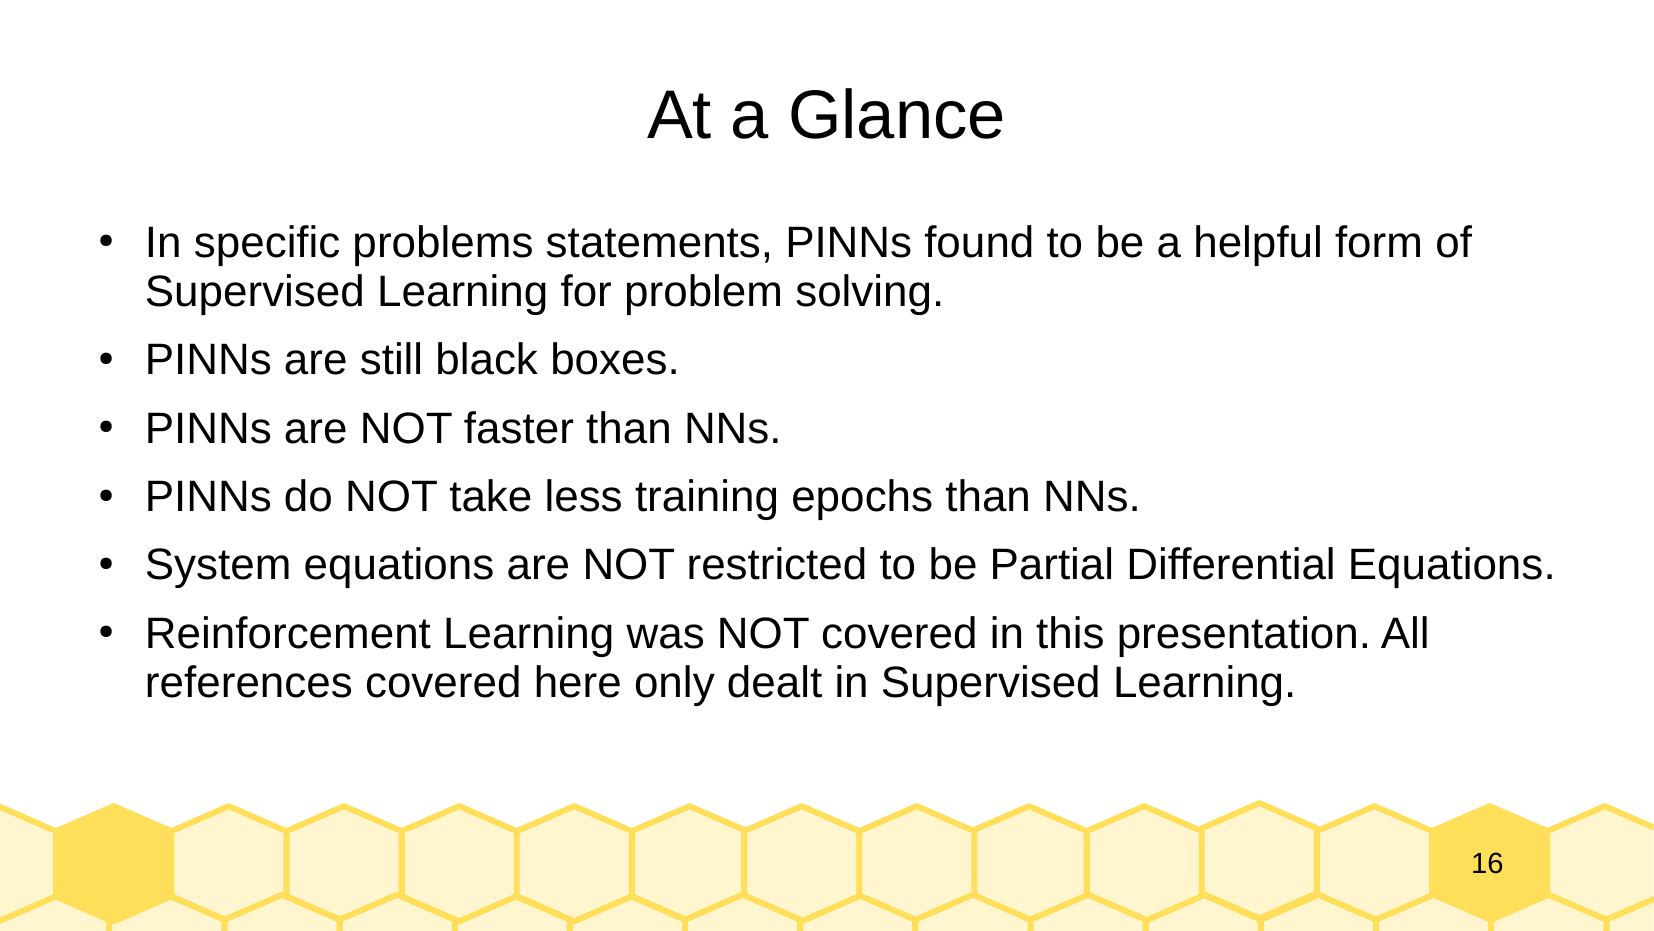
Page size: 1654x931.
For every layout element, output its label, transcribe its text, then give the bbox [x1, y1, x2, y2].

title At a Glance [82, 37, 1571, 193]
list In specific problems statements, PINNs found to be a helpful form of Supervised Learning for problem solving. PINNs are still black boxes. PINNs are NOT faster than NNs. PINNs do NOT take less training epochs than NNs. System equations are NOT restricted to be Partial Differential Equations. Reinforcement Learning was NOT covered in this presentation. All references covered here only dealt in Supervised Learning. [82, 217, 1571, 758]
